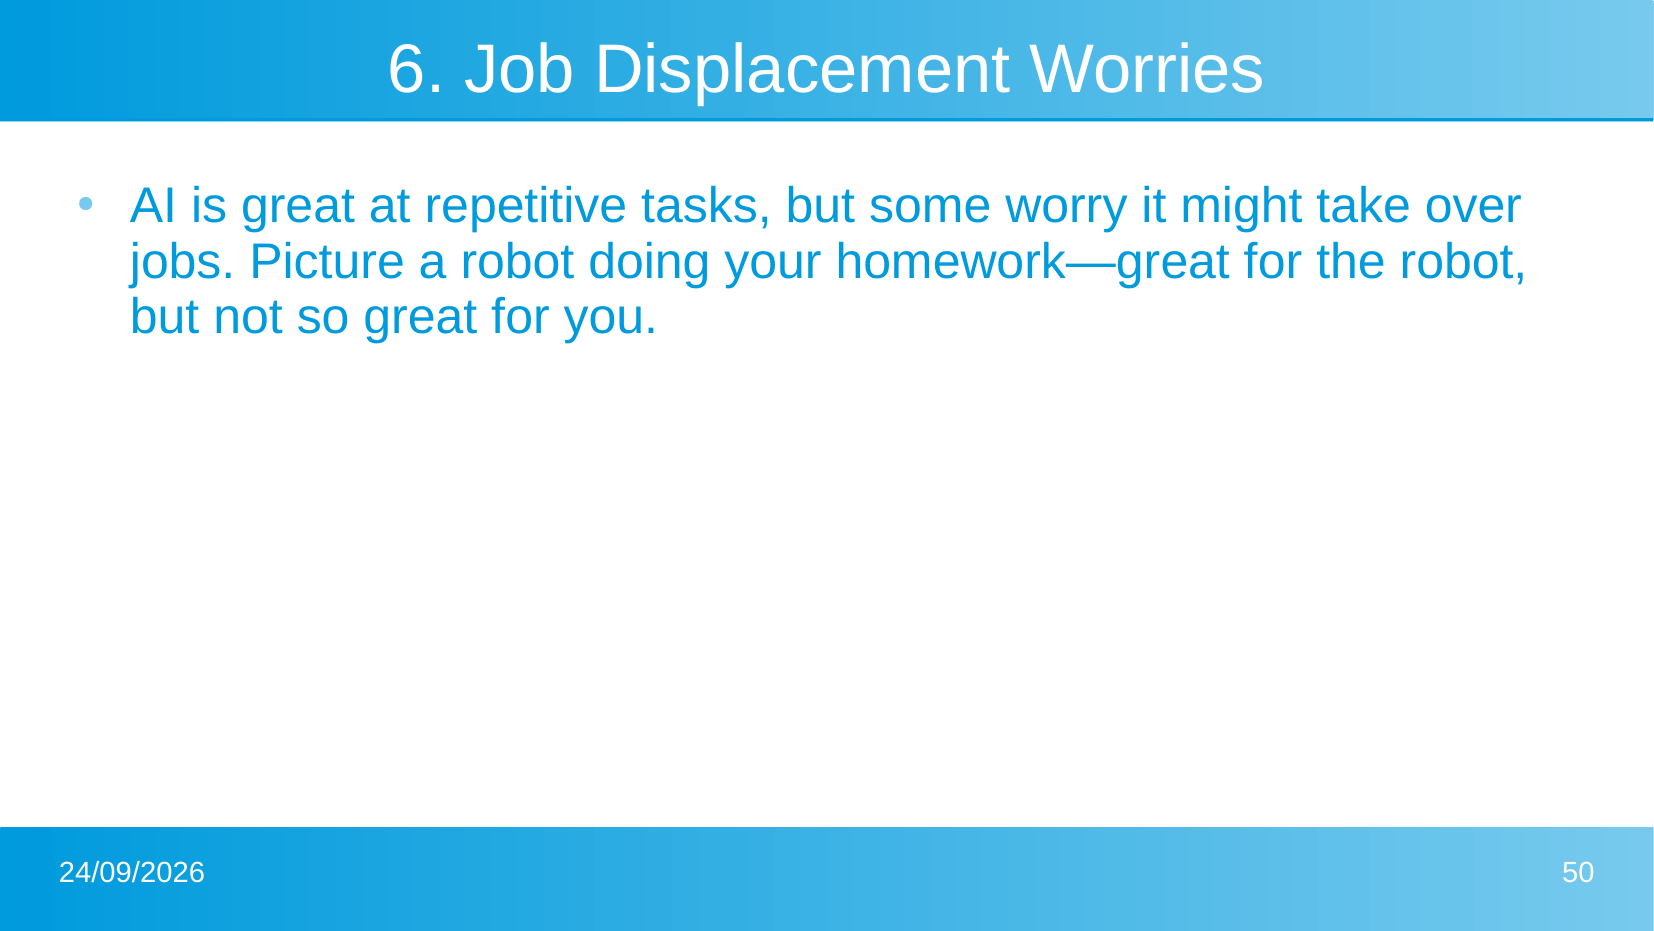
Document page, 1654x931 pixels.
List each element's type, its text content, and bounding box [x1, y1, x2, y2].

title 6. Job Displacement Worries [59, 29, 1595, 108]
list AI is great at repetitive tasks, but some worry it might take over jobs. Picture a robot doing your homework—great for the robot, but not so great for you. [59, 177, 1595, 768]
